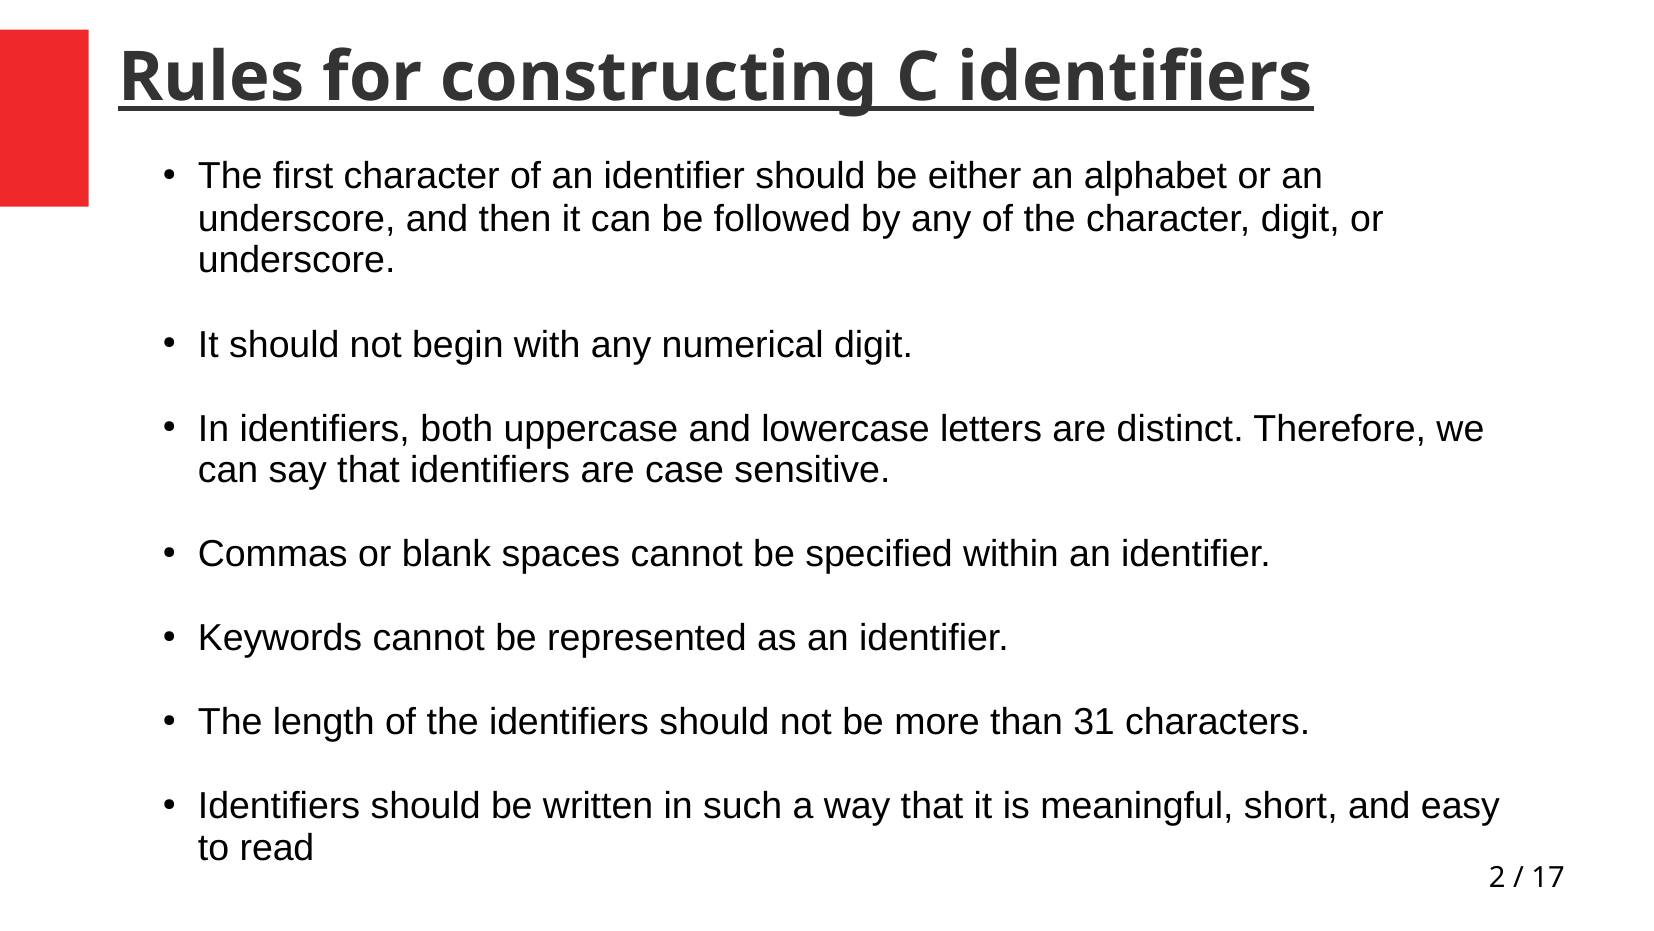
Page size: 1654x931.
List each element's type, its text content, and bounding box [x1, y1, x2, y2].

text_box The first character of an identifier should be either an alphabet or an underscore, and then it can be followed by any of the character, digit, or underscore. It should not begin with any numerical digit. In identifiers, both uppercase and lowercase letters are distinct. Therefore, we can say that identifiers are case sensitive. Commas or blank spaces cannot be specified within an identifier. Keywords cannot be represented as an identifier. The length of the identifiers should not be more than 31 characters. Identifiers should be written in such a way that it is meaningful, short, and easy to read [147, 147, 1524, 857]
title Rules for constructing C identifiers [118, 26, 1595, 121]
